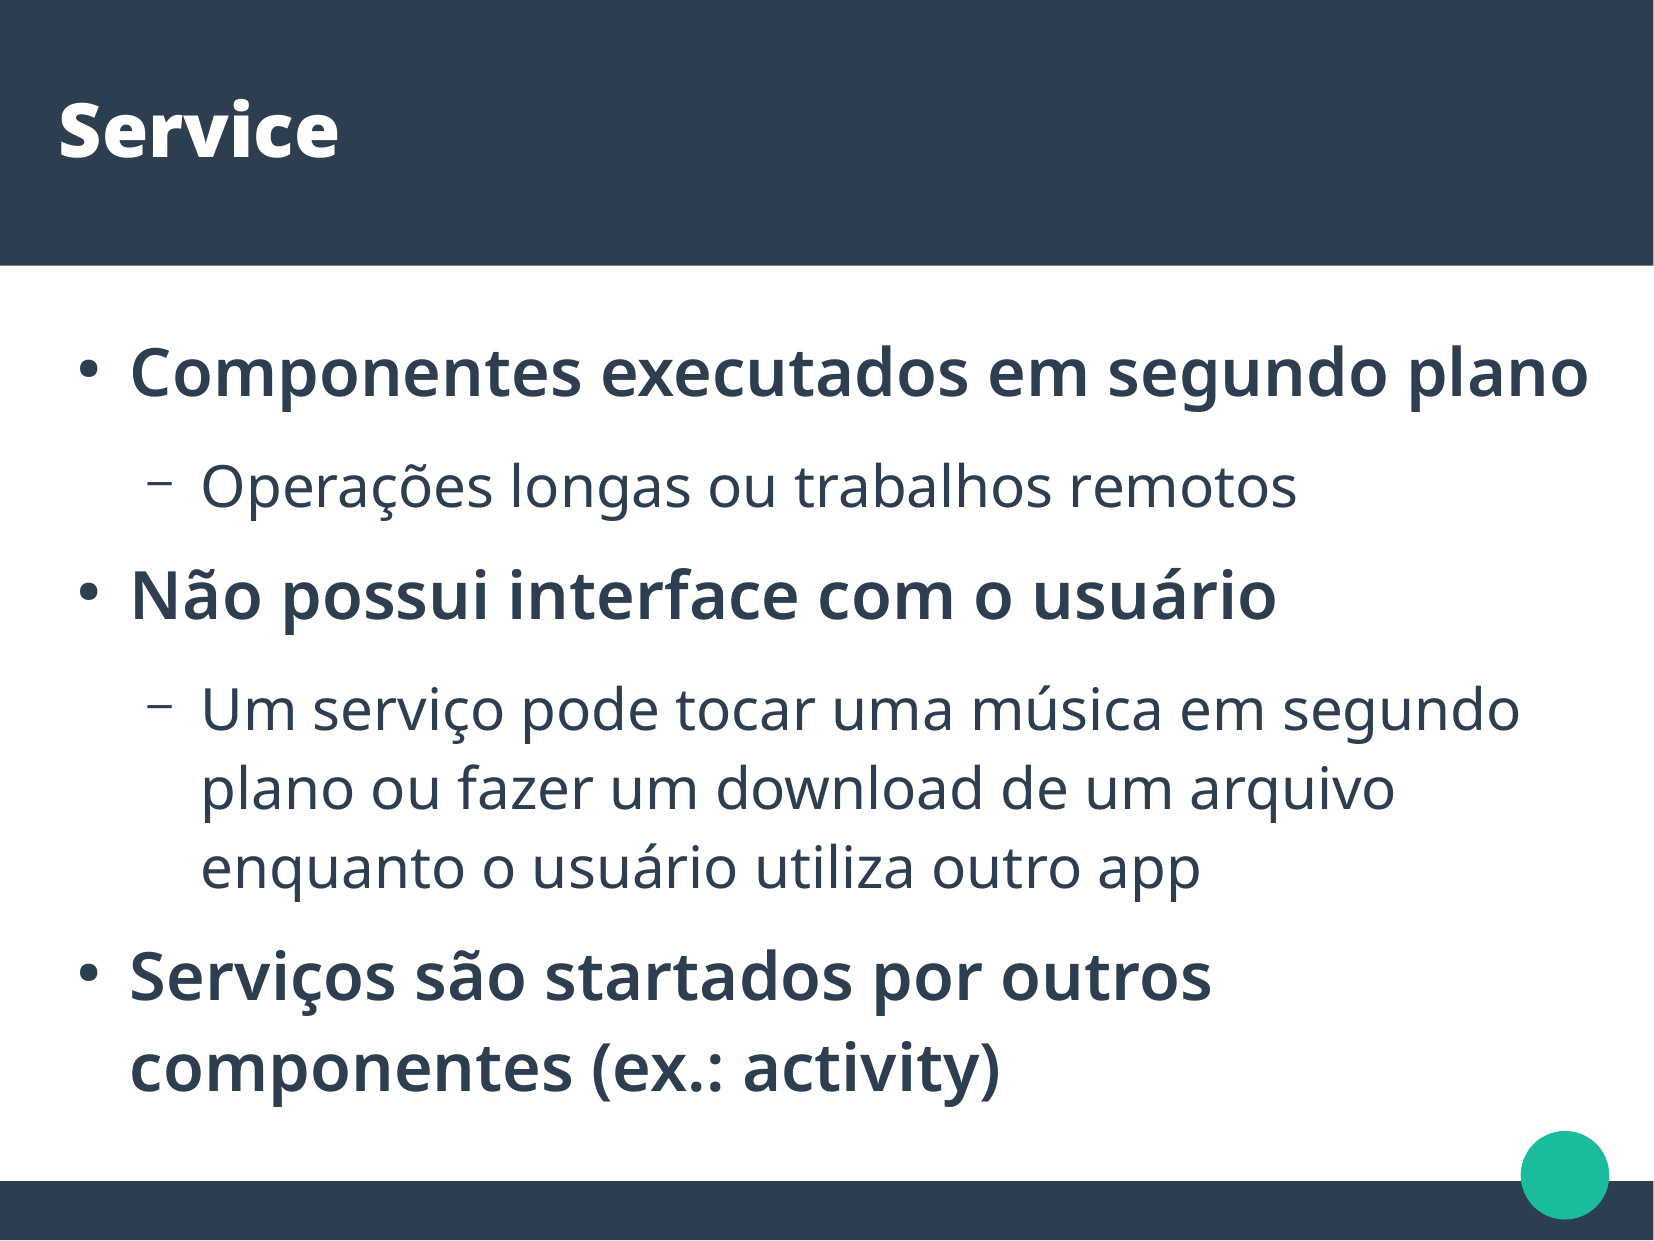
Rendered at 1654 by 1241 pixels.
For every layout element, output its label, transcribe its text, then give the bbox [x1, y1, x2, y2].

list Componentes executados em segundo plano Operações longas ou trabalhos remotos Não possui interface com o usuário Um serviço pode tocar uma música em segundo plano ou fazer um download de um arquivo enquanto o usuário utiliza outro app Serviços são startados por outros componentes (ex.: activity) [59, 324, 1595, 1152]
title Service [59, 49, 1595, 207]
